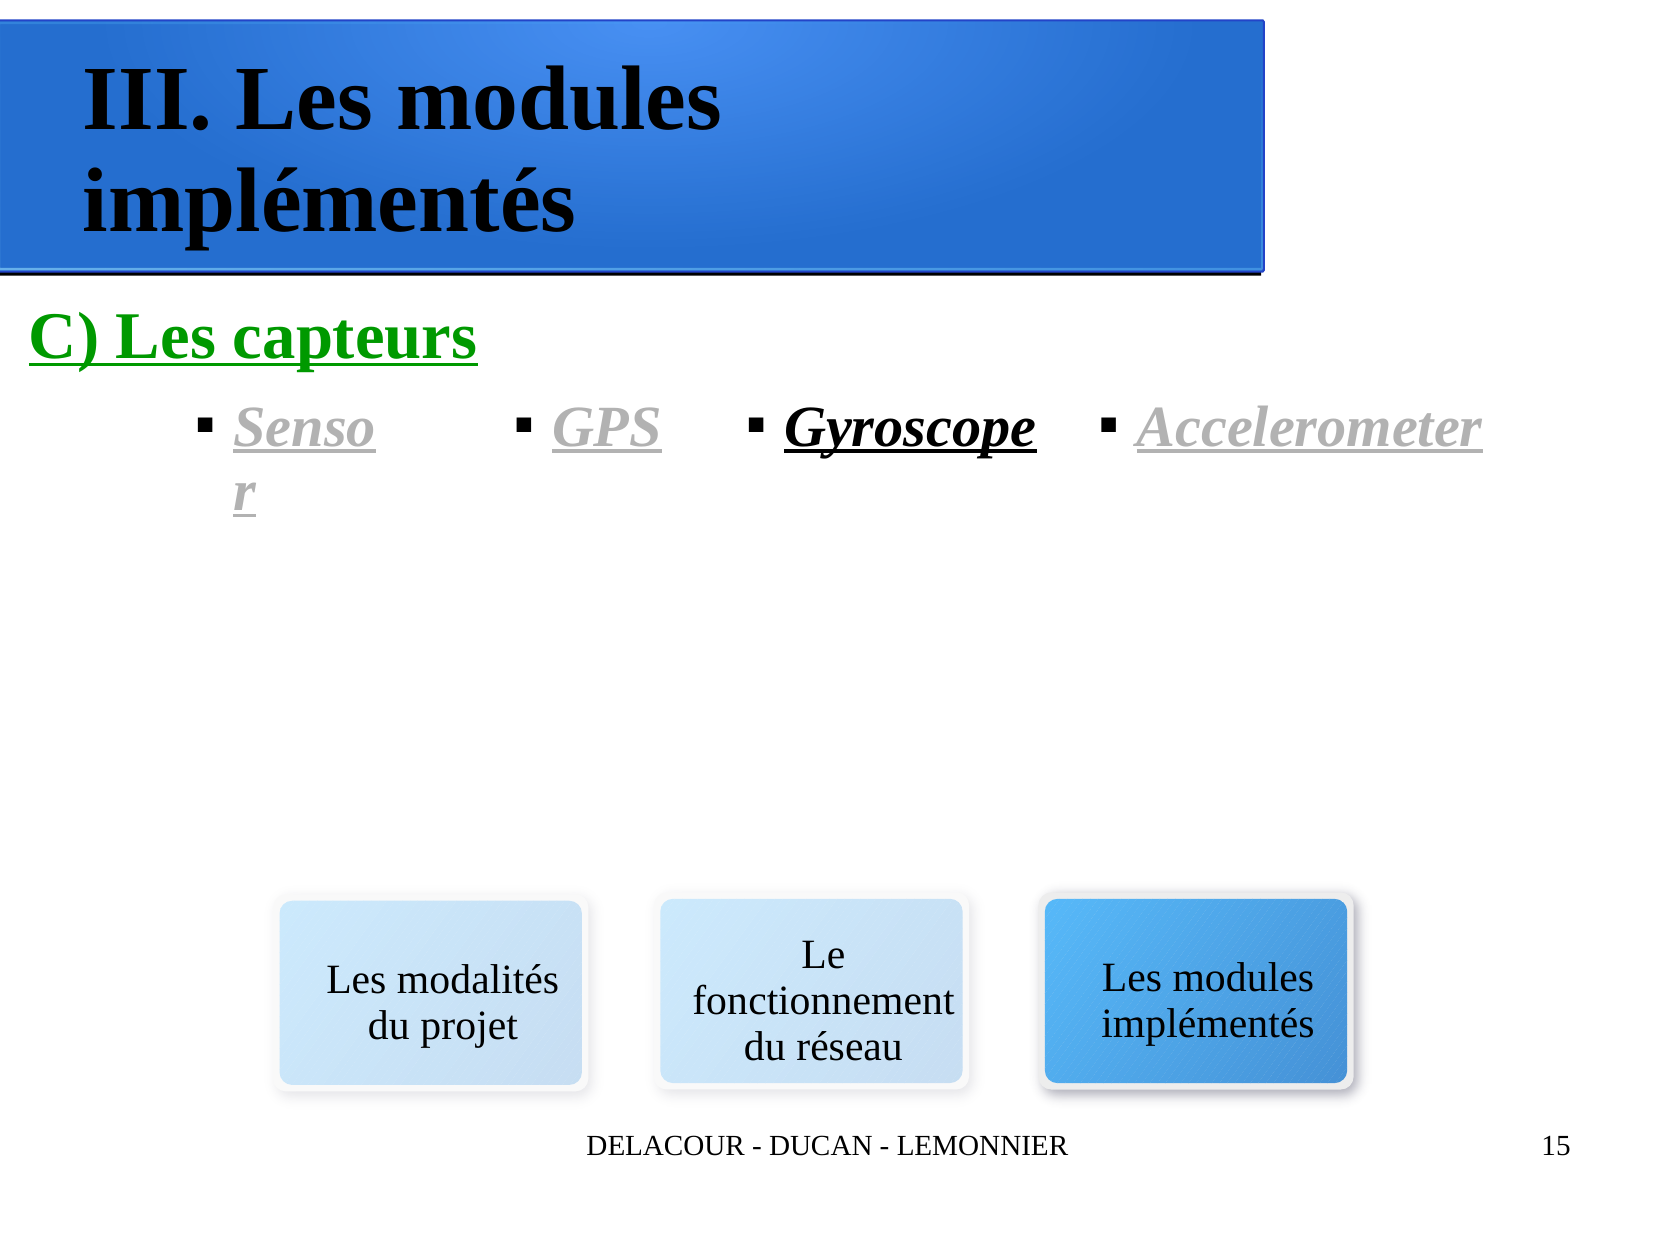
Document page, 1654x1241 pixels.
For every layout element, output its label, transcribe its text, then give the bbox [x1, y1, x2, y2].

text_box C) Les capteurs [14, 292, 827, 387]
picture [1027, 878, 1389, 1123]
text_box Accelerometer [1086, 386, 1630, 532]
title III. Les modules implémentés [82, 47, 1235, 252]
text_box GPS [501, 386, 703, 532]
text_box Gyroscope [733, 386, 1086, 532]
picture [643, 878, 1004, 1123]
picture [262, 880, 624, 1124]
text_box Sensor [183, 386, 414, 532]
